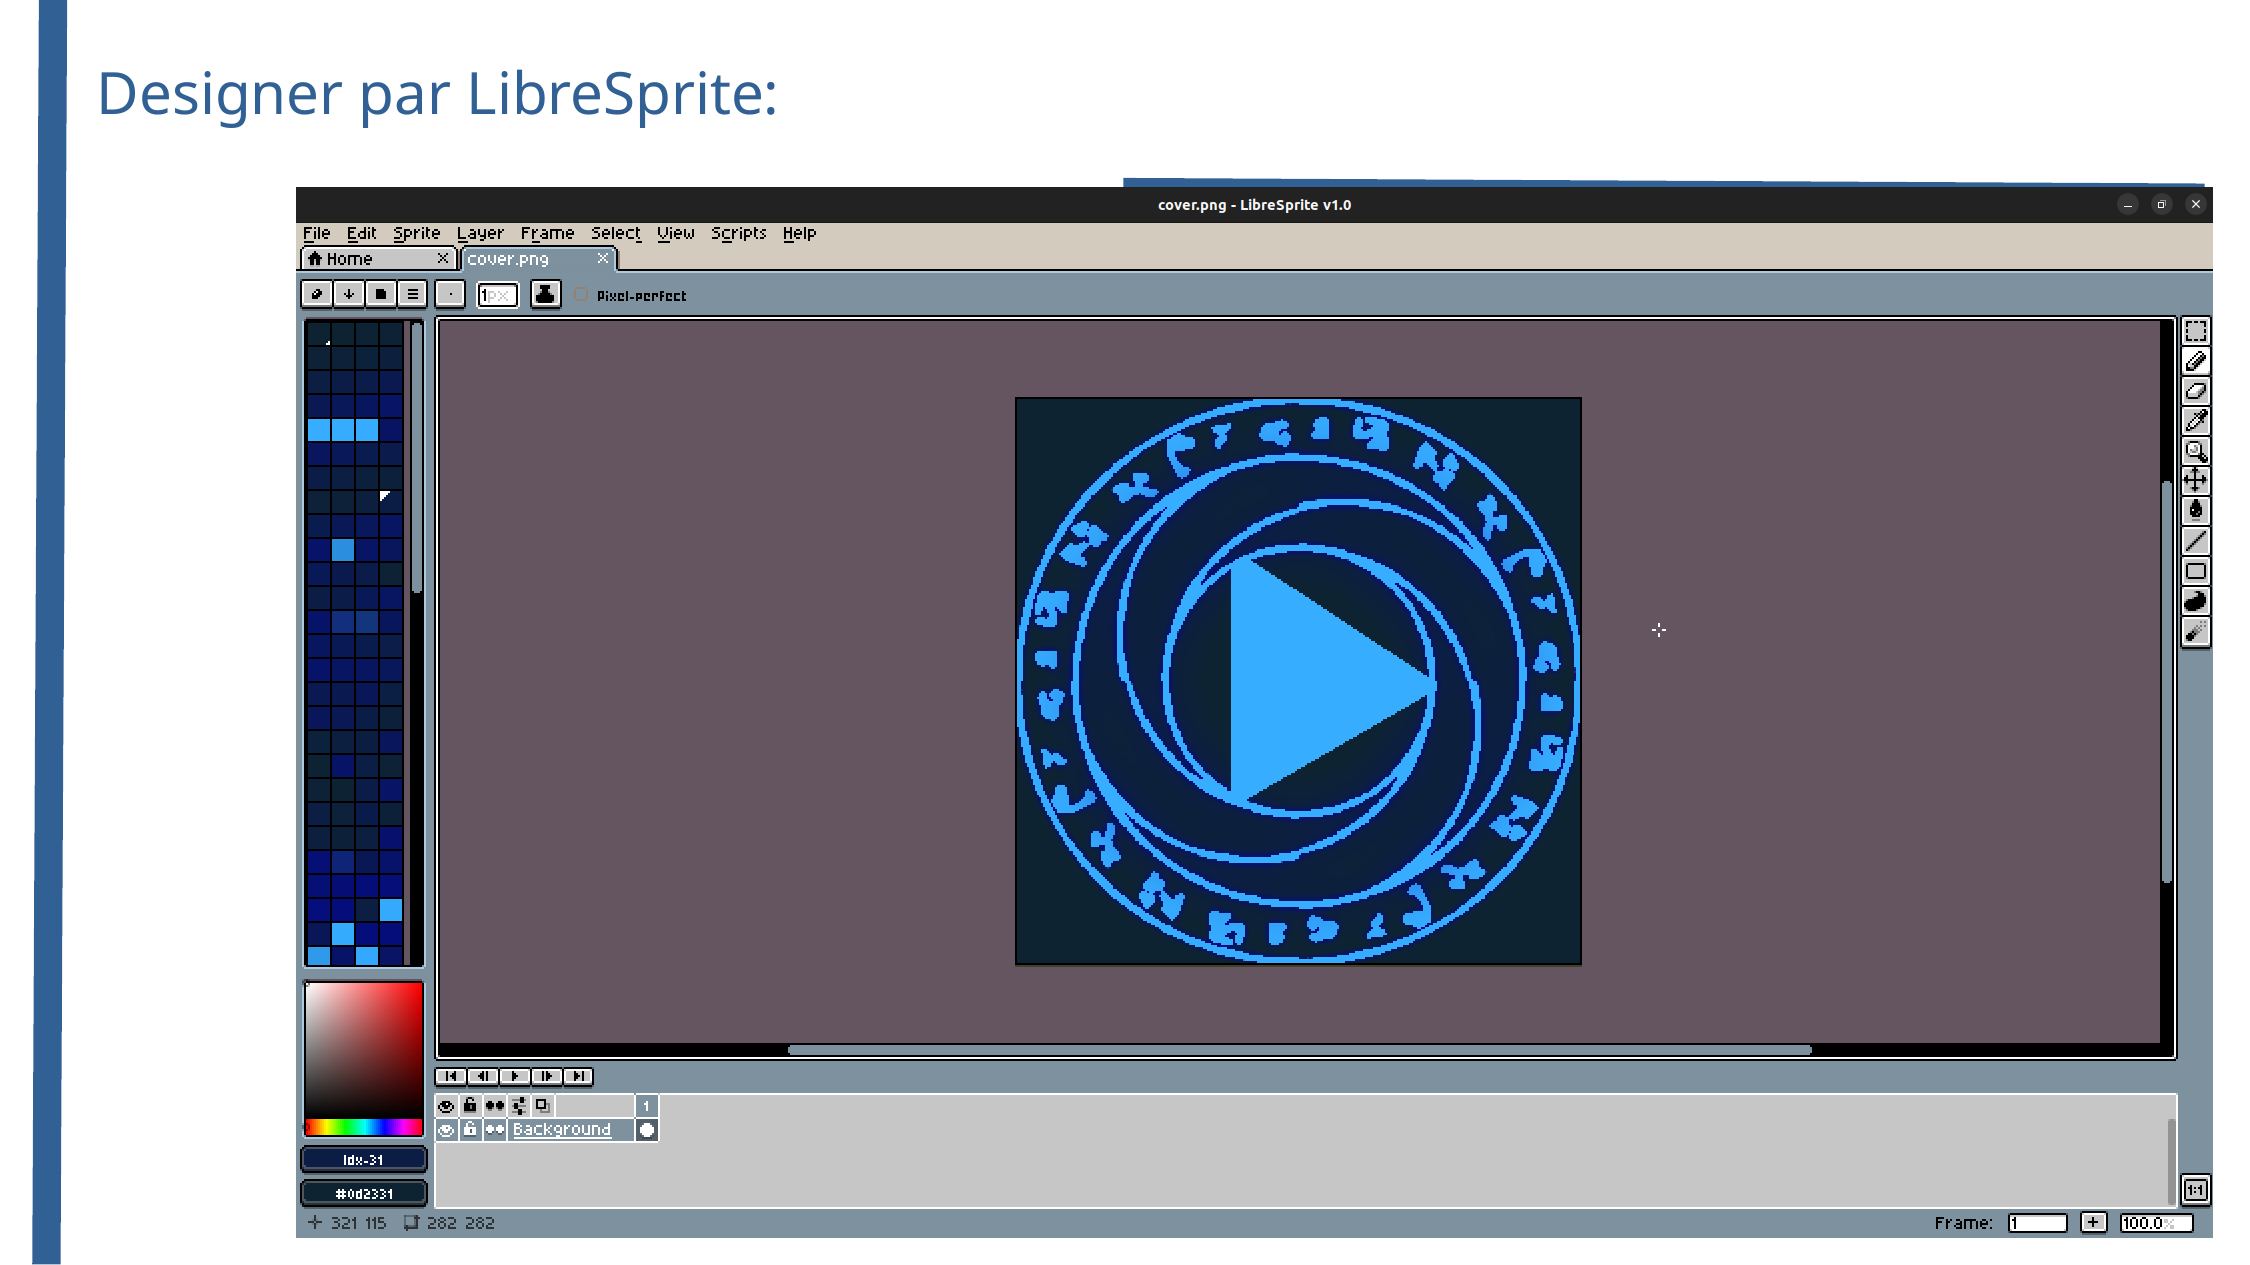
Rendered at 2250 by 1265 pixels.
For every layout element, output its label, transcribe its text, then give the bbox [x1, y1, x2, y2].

title Designer par LibreSprite: [94, 37, 976, 151]
picture [296, 187, 2213, 1238]
